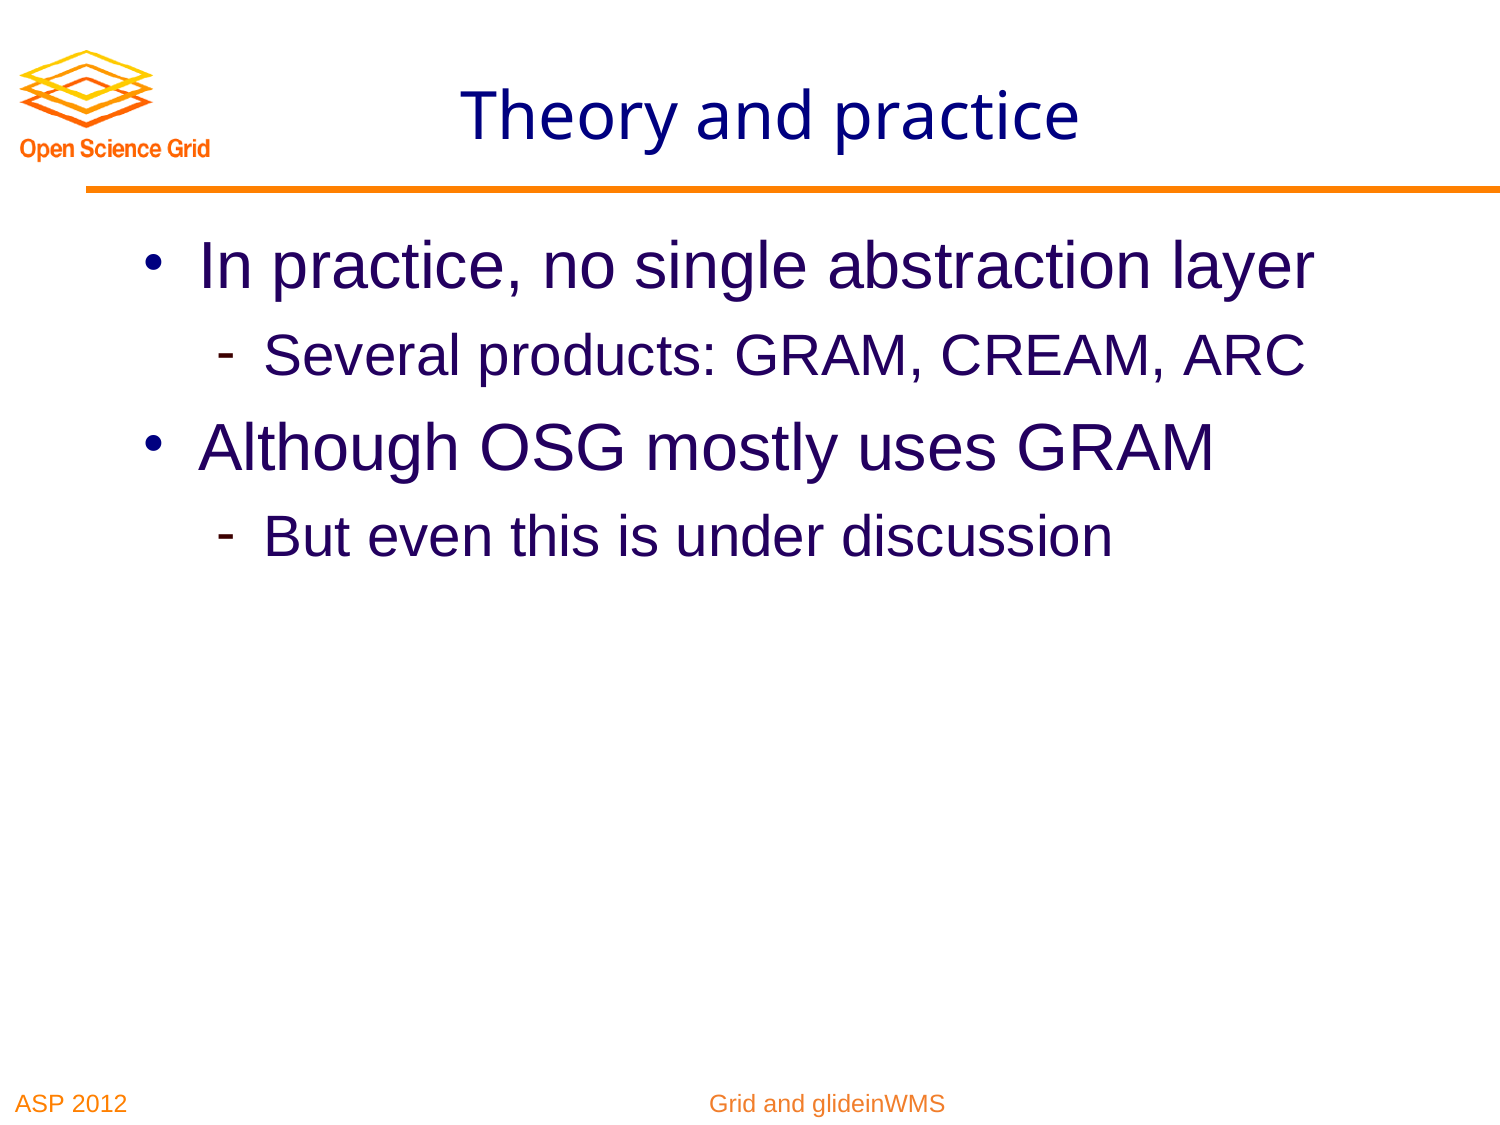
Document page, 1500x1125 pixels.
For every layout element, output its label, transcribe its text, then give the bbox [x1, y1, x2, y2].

picture [0, 27, 201, 179]
list In practice, no single abstraction layer Several products: GRAM, CREAM, ARC Although OSG mostly uses GRAM But even this is under discussion [127, 214, 1403, 957]
title Theory and practice [201, 18, 1342, 207]
